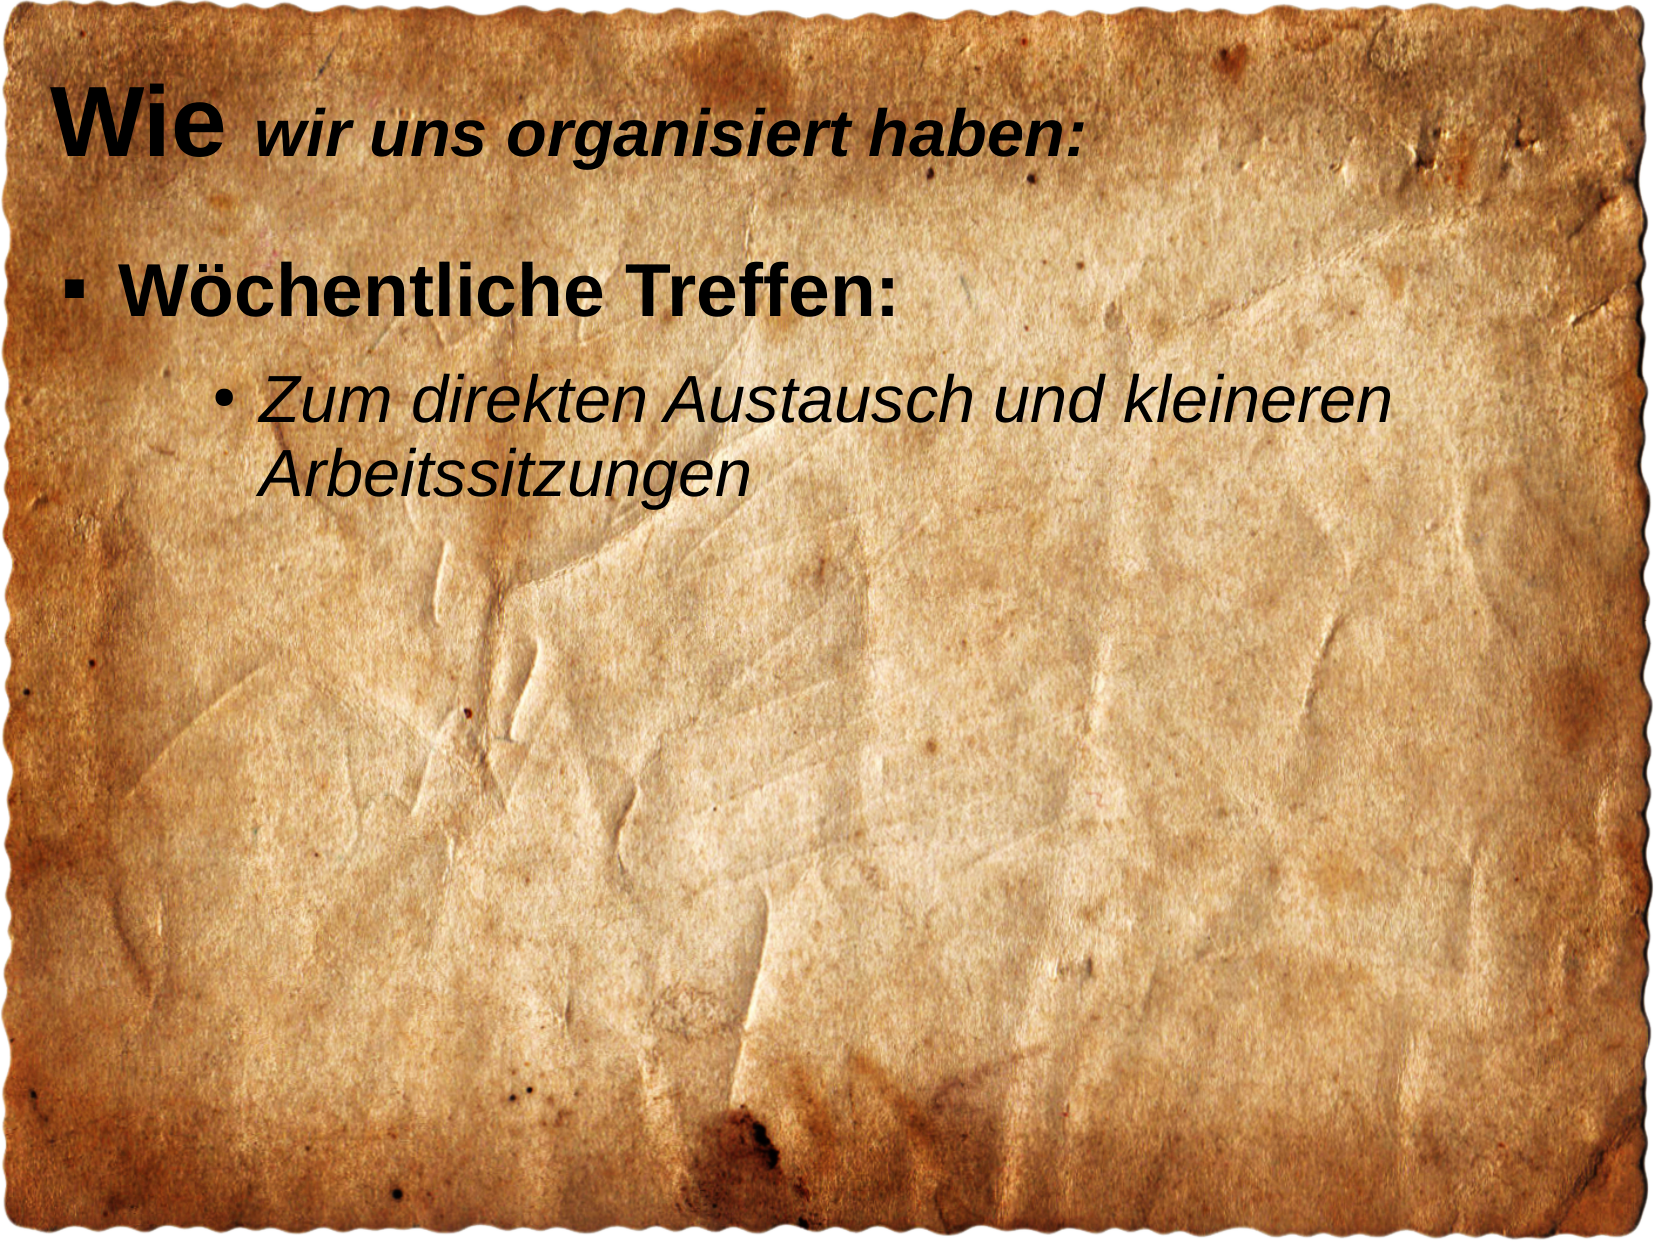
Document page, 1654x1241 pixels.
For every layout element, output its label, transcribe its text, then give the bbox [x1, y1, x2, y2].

picture [0, 0, 1654, 1241]
text_box Wie wir uns organisiert haben: [35, 58, 1122, 201]
list Wöchentliche Treffen: Zum direkten Austausch und kleineren Arbeitssitzungen [47, 248, 1595, 639]
